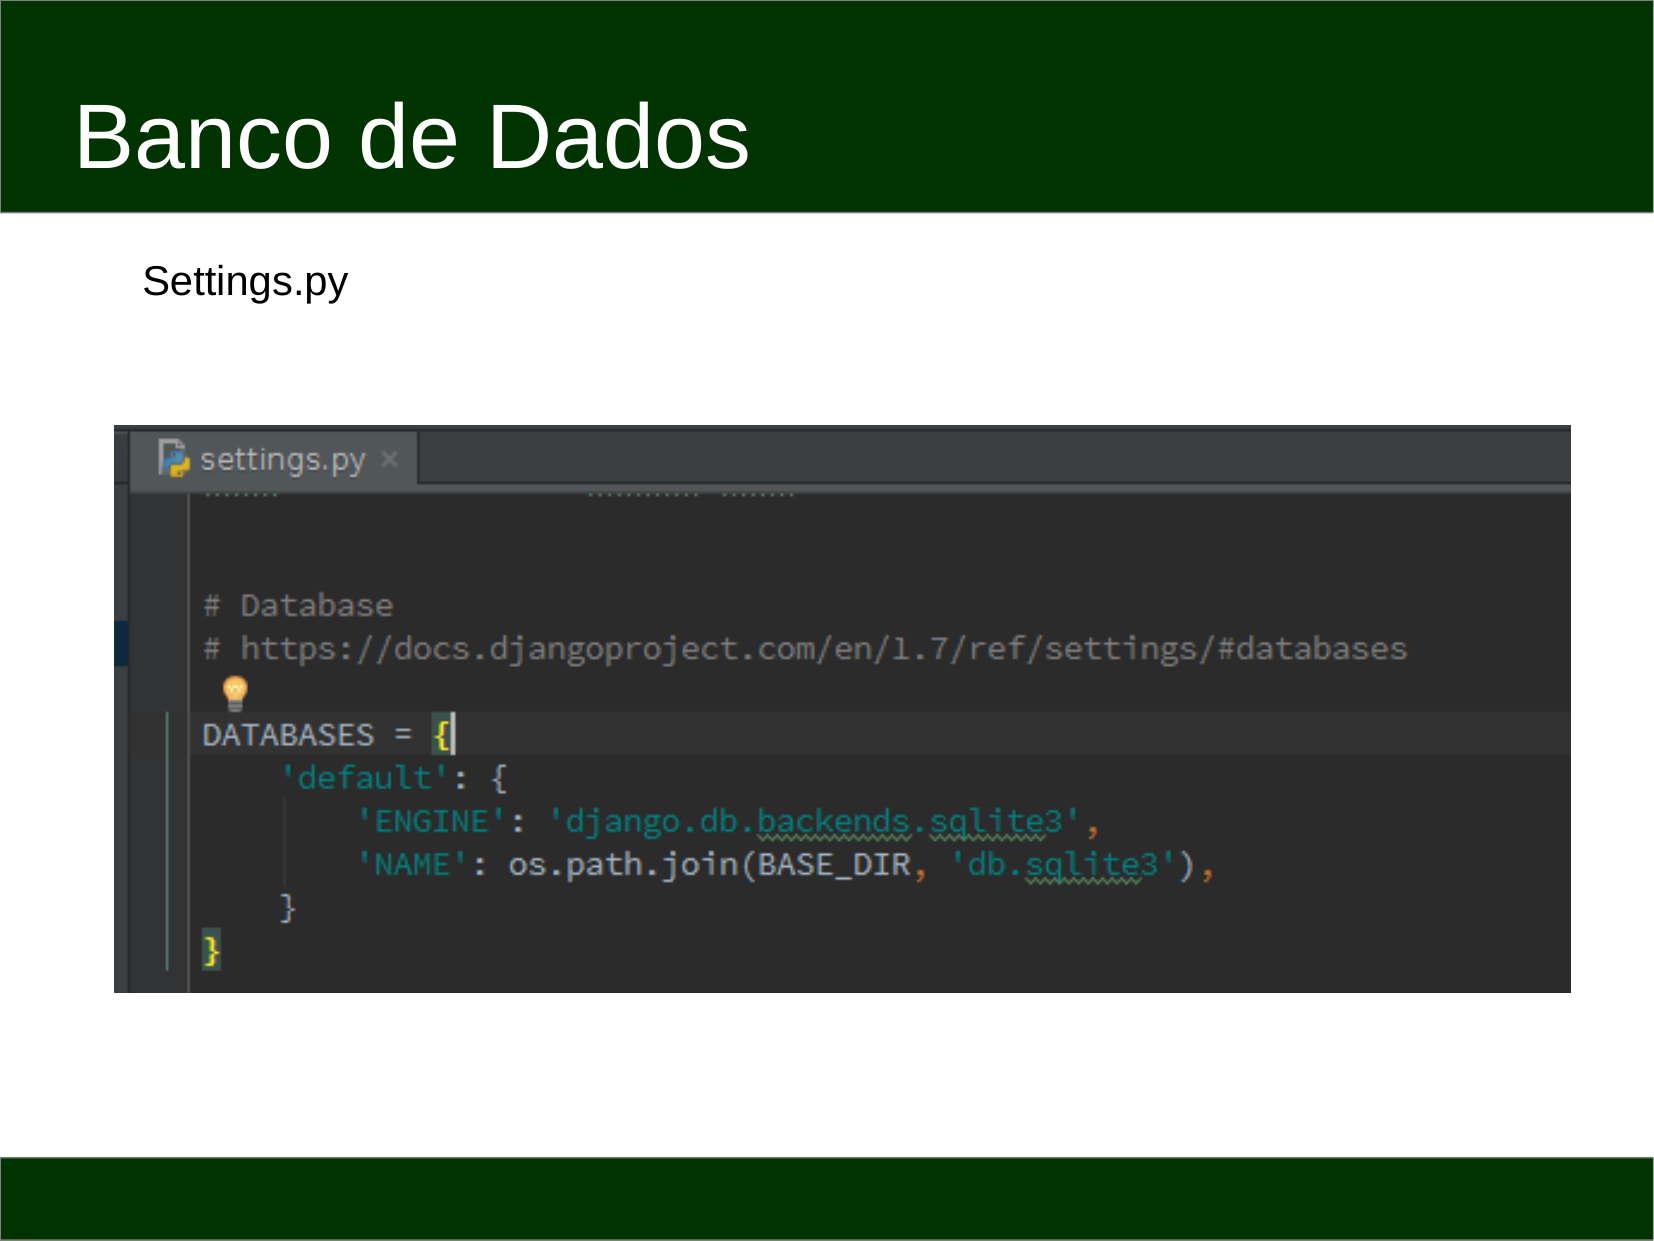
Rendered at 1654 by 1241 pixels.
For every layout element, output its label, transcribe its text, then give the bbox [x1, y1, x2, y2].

text_box Banco de Dados [59, 73, 922, 294]
text_box [0, 0, 1654, 213]
picture [114, 425, 1571, 993]
text_box Settings.py [127, 247, 364, 310]
text_box [0, 1157, 1654, 1241]
